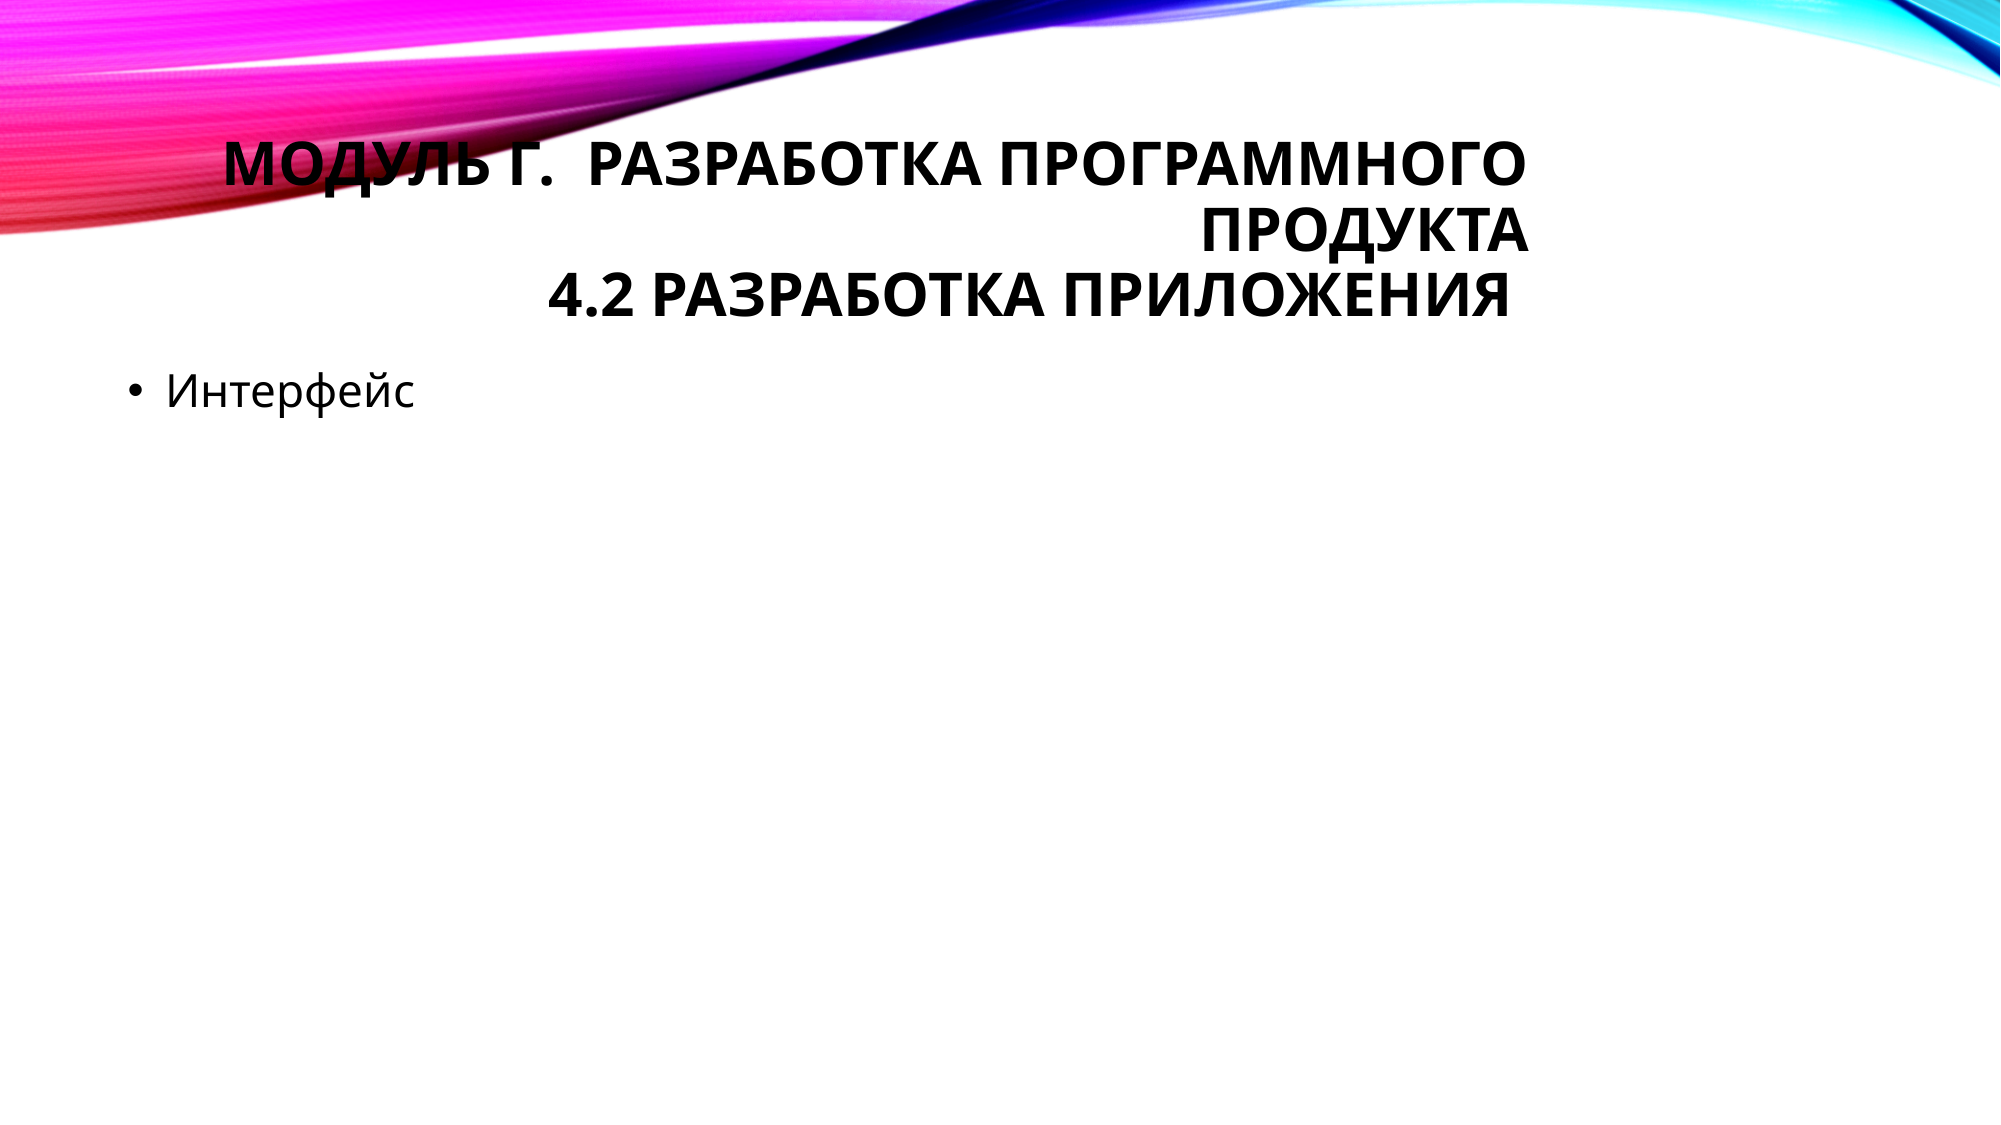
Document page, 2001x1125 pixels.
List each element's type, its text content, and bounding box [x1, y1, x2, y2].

title Модуль Г. Разработка программного продукта 4.2 Разработка приложения [206, 125, 1888, 338]
list Интерфейс [112, 360, 1888, 1021]
